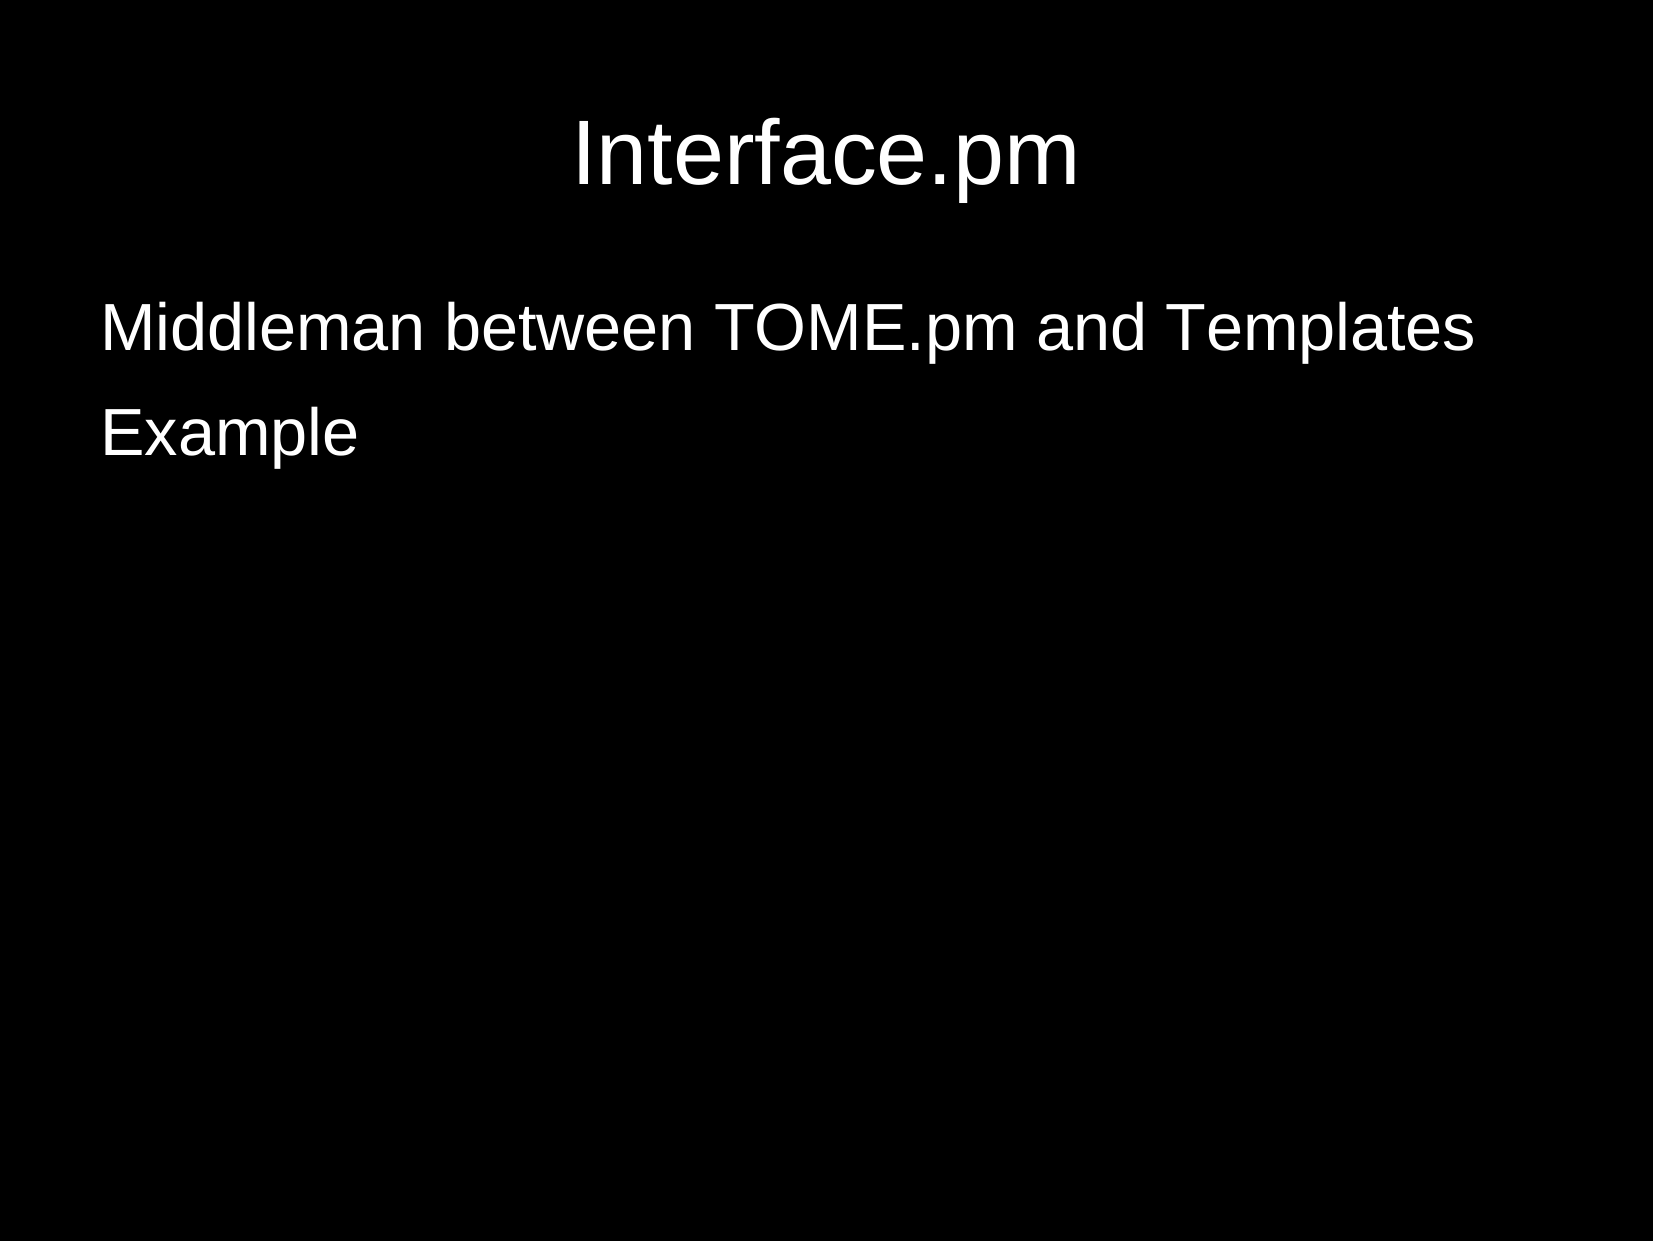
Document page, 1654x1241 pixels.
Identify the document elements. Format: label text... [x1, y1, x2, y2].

list Middleman between TOME.pm and Templates Example [82, 290, 1571, 1095]
title Interface.pm [82, 56, 1571, 250]
